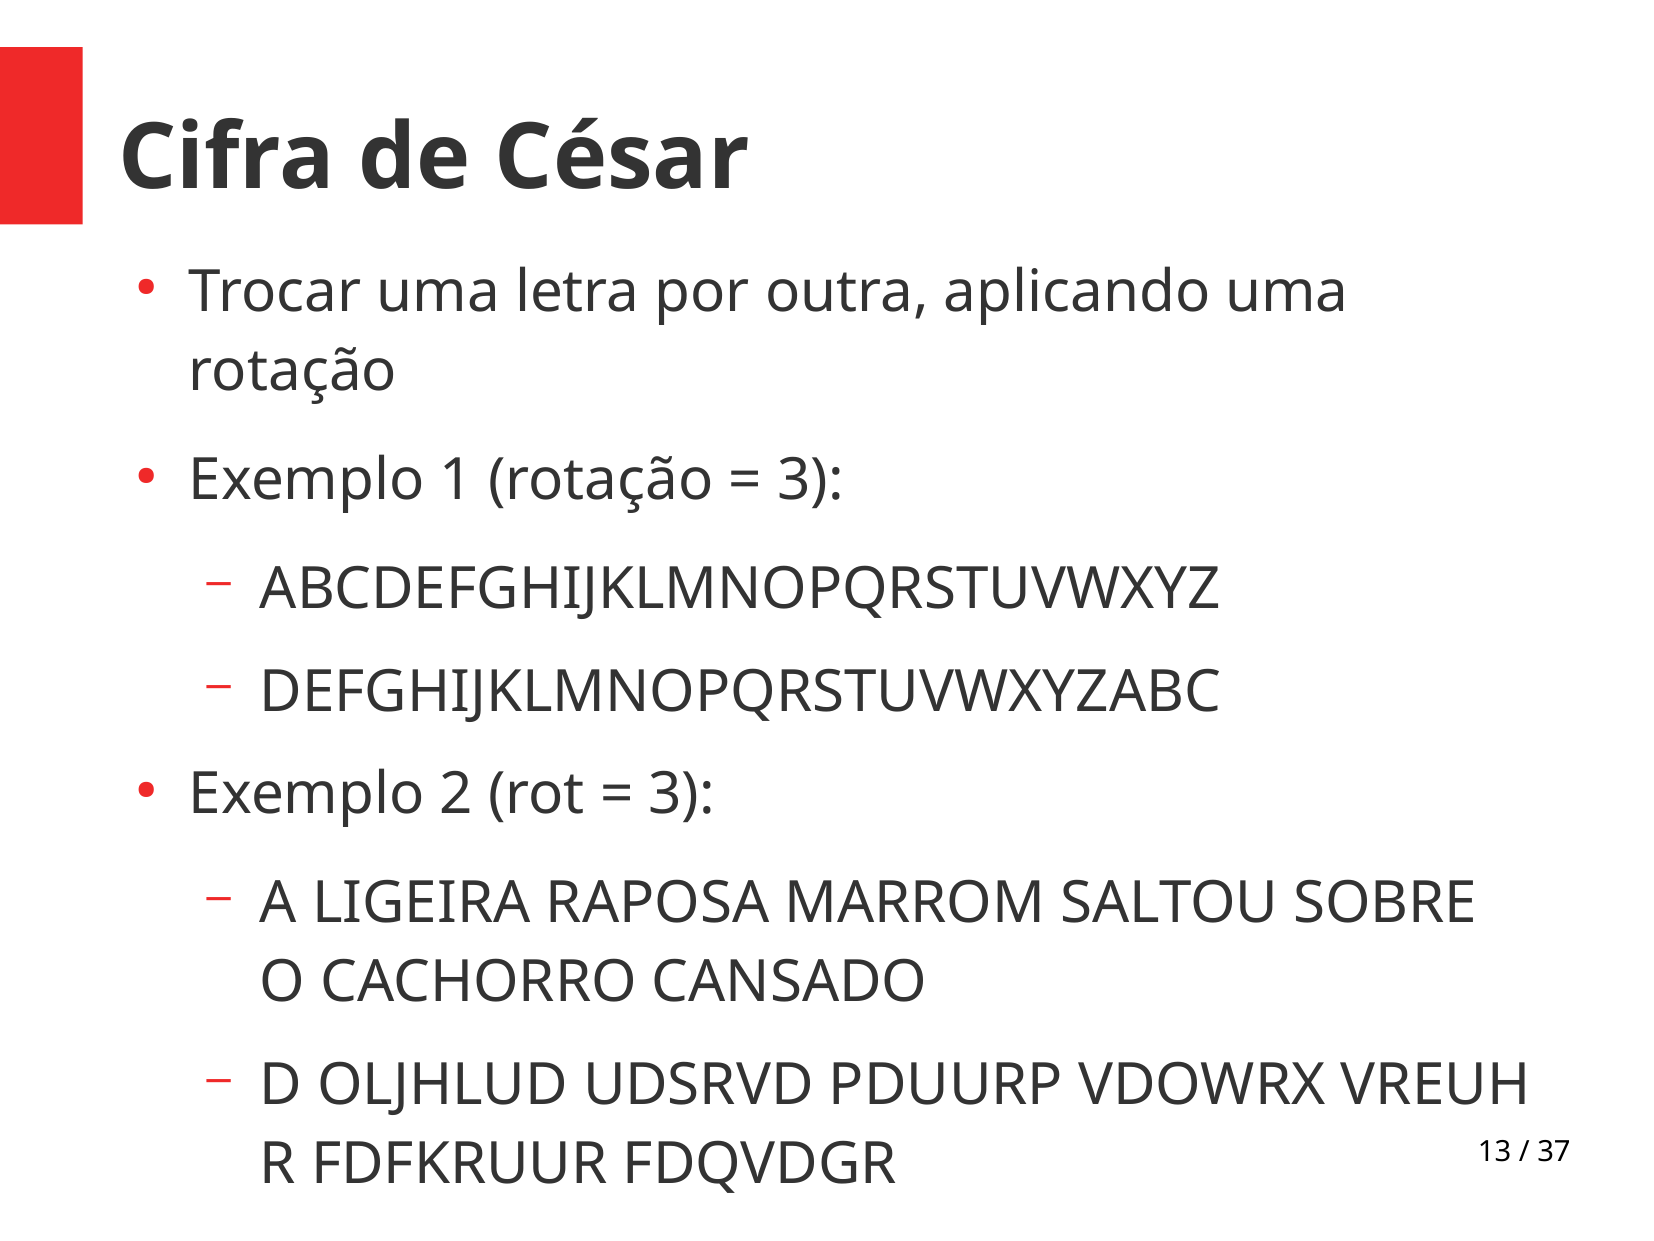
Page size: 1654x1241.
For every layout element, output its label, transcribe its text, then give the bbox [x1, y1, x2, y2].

list Trocar uma letra por outra, aplicando uma rotação Exemplo 1 (rotação = 3): ABCDEFGHIJKLMNOPQRSTUVWXYZ DEFGHIJKLMNOPQRSTUVWXYZABC Exemplo 2 (rot = 3): A LIGEIRA RAPOSA MARROM SALTOU SOBRE O CACHORRO CANSADO D OLJHLUD UDSRVD PDUURP VDOWRX VREUH R FDFKRUUR FDQVDGR [118, 249, 1536, 969]
title Cifra de César [118, 49, 1571, 257]
